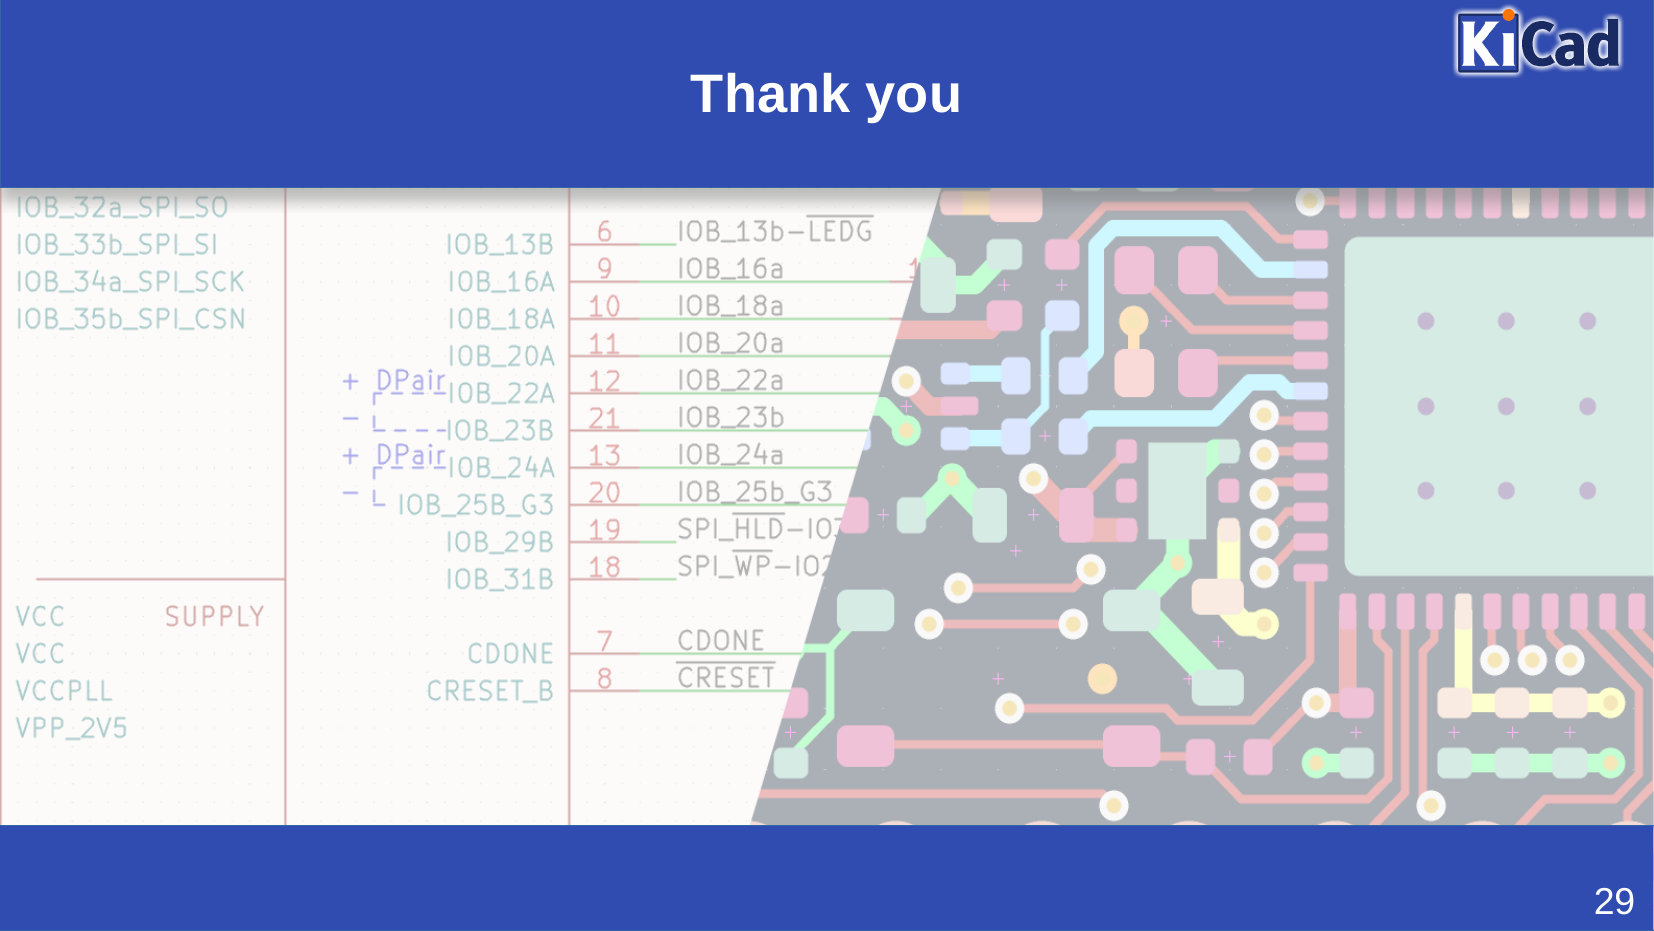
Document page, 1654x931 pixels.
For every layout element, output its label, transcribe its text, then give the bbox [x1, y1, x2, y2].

text_box Thank you [0, 0, 1654, 188]
text_box [0, 825, 1654, 931]
text_box [1162, 188, 1651, 226]
table_header [1101, 848, 1624, 905]
picture [1412, 0, 1654, 92]
table_header [55, 848, 578, 905]
text_box <number> [1387, 873, 1651, 931]
table_header [578, 848, 1101, 905]
picture [0, 188, 1654, 825]
